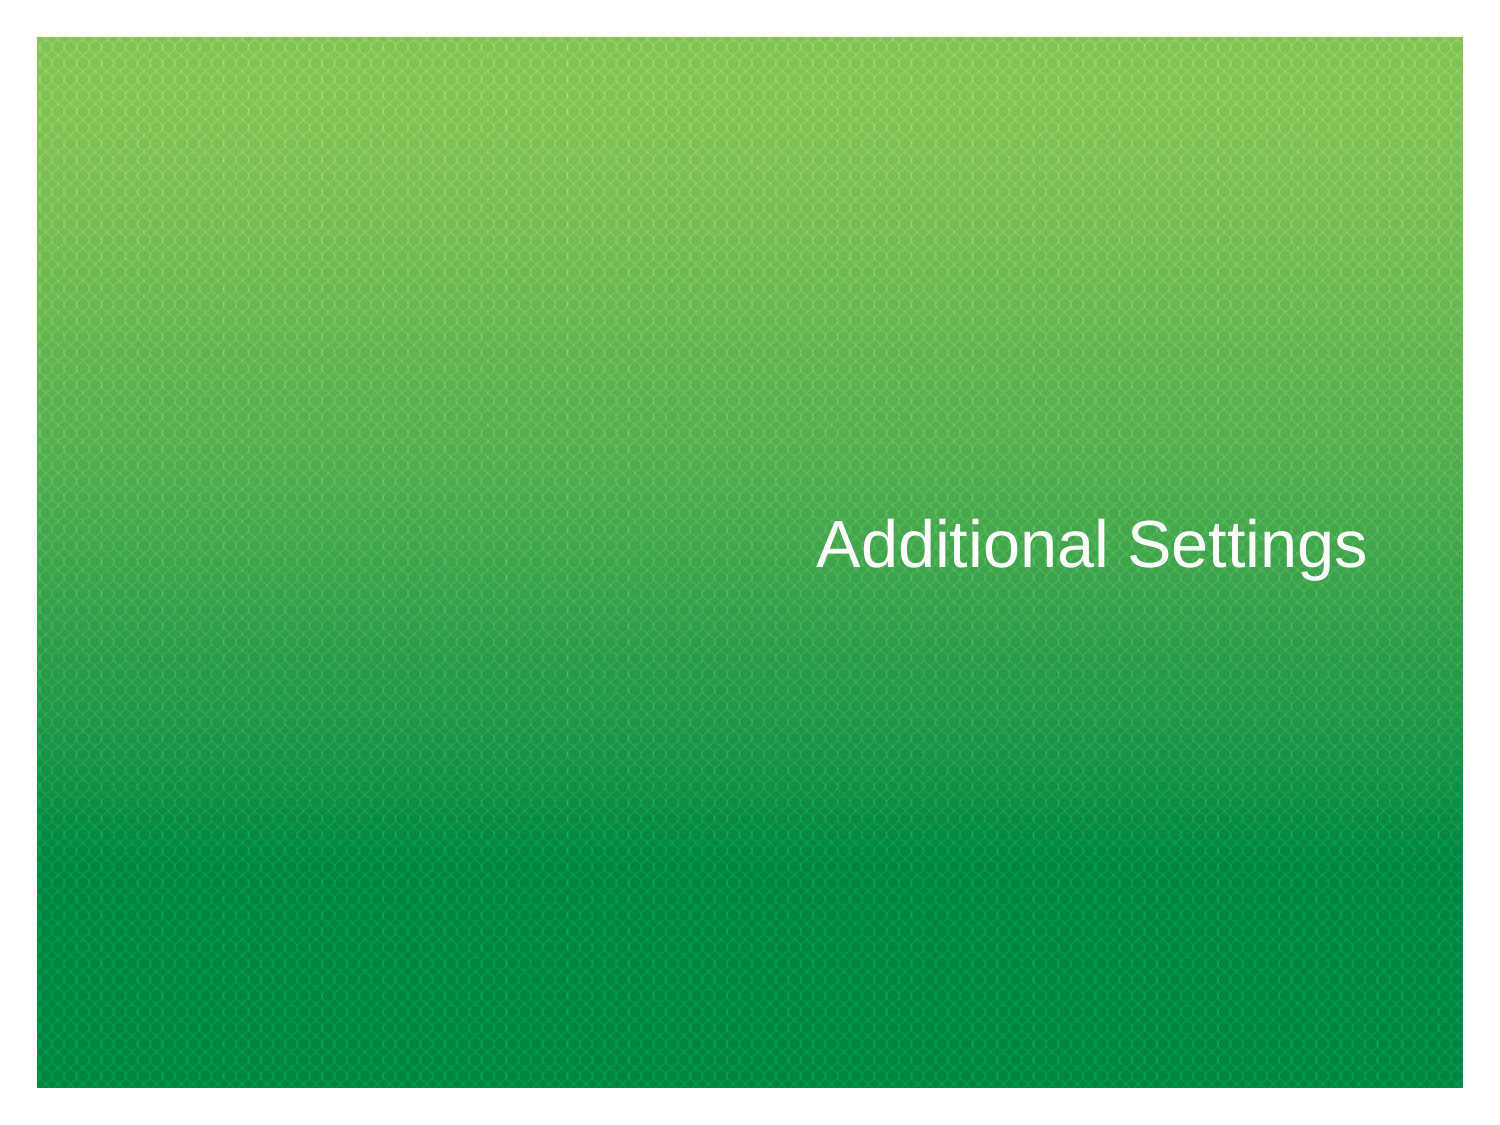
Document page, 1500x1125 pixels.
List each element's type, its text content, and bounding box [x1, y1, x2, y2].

picture [37, 37, 1463, 1088]
title Additional Settings [135, 450, 1369, 638]
